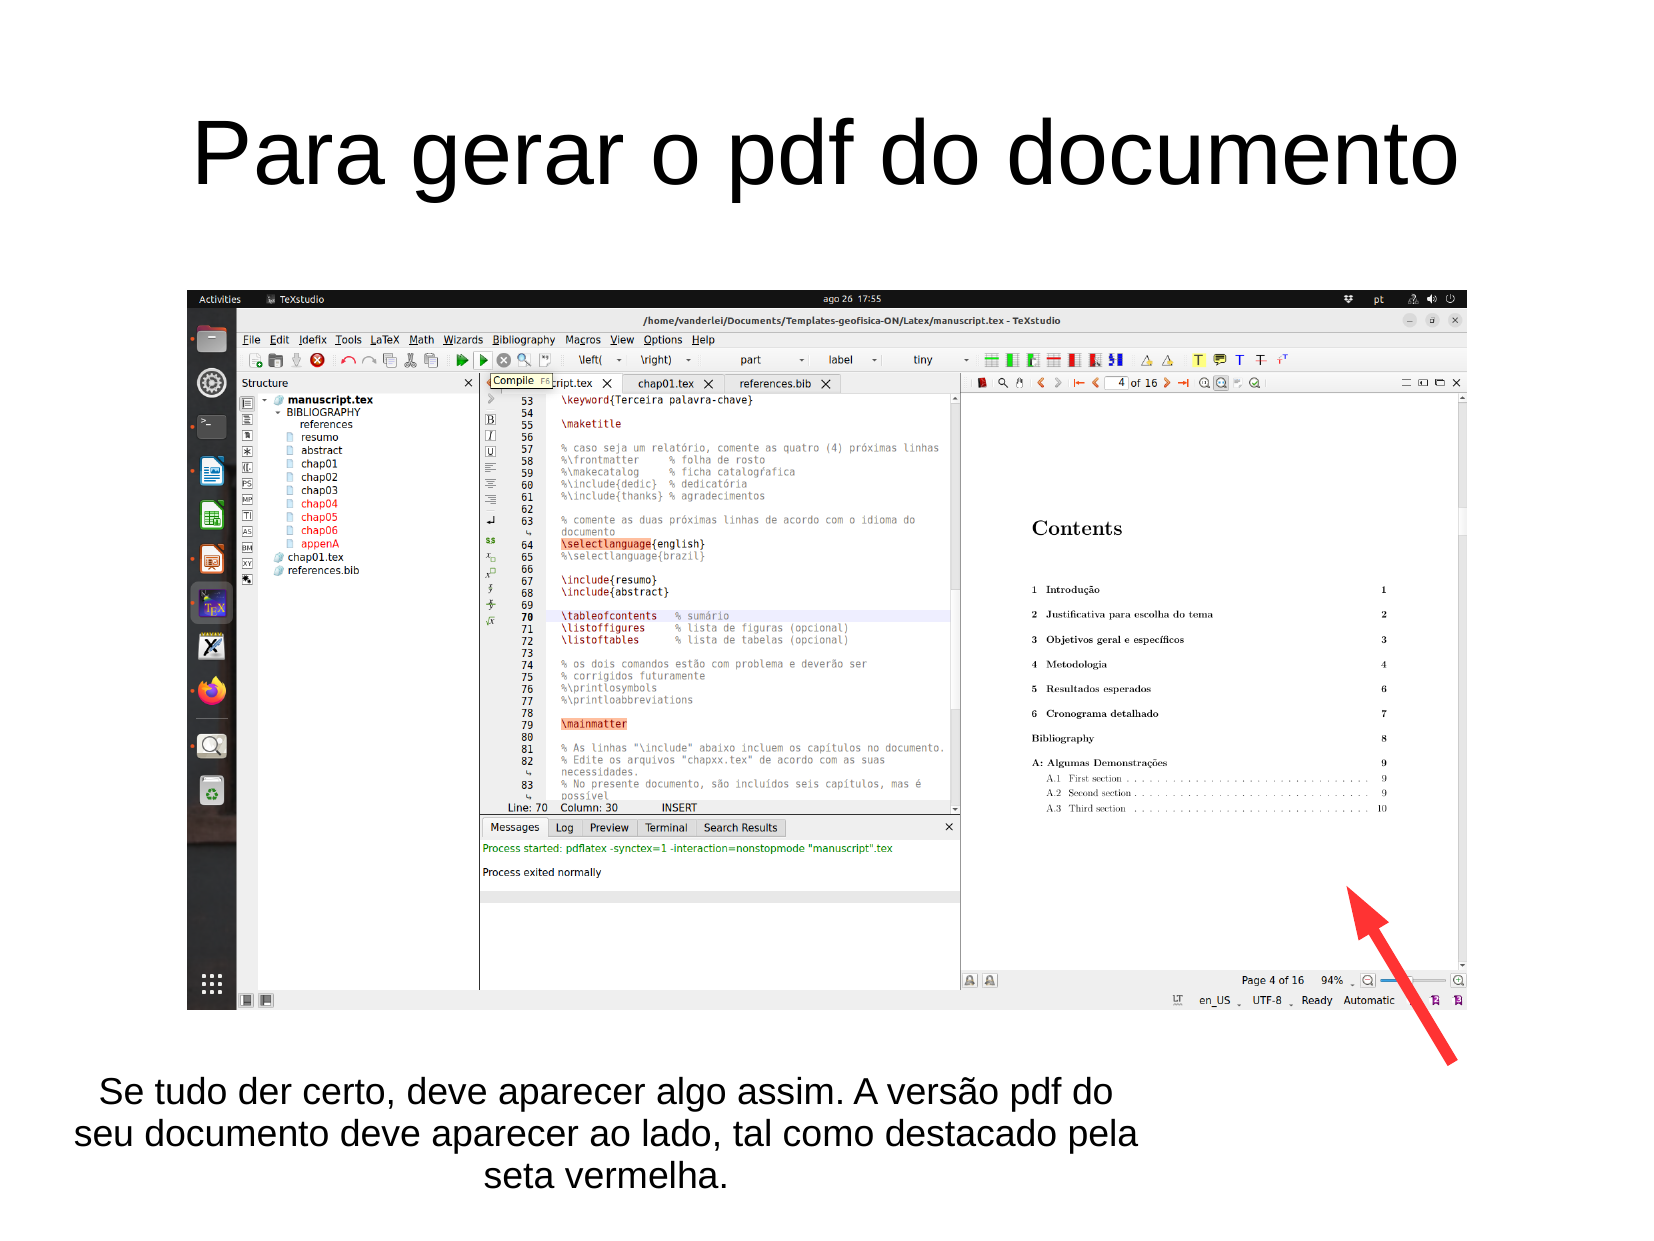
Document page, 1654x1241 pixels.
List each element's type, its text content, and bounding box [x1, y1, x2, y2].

picture [187, 290, 1467, 1010]
title Para gerar o pdf do documento [82, 49, 1571, 257]
text_box Se tudo der certo, deve aparecer algo assim. A versão pdf do seu documento deve aparecer ao lado, tal como destacado pela seta vermelha. [59, 1062, 1158, 1204]
